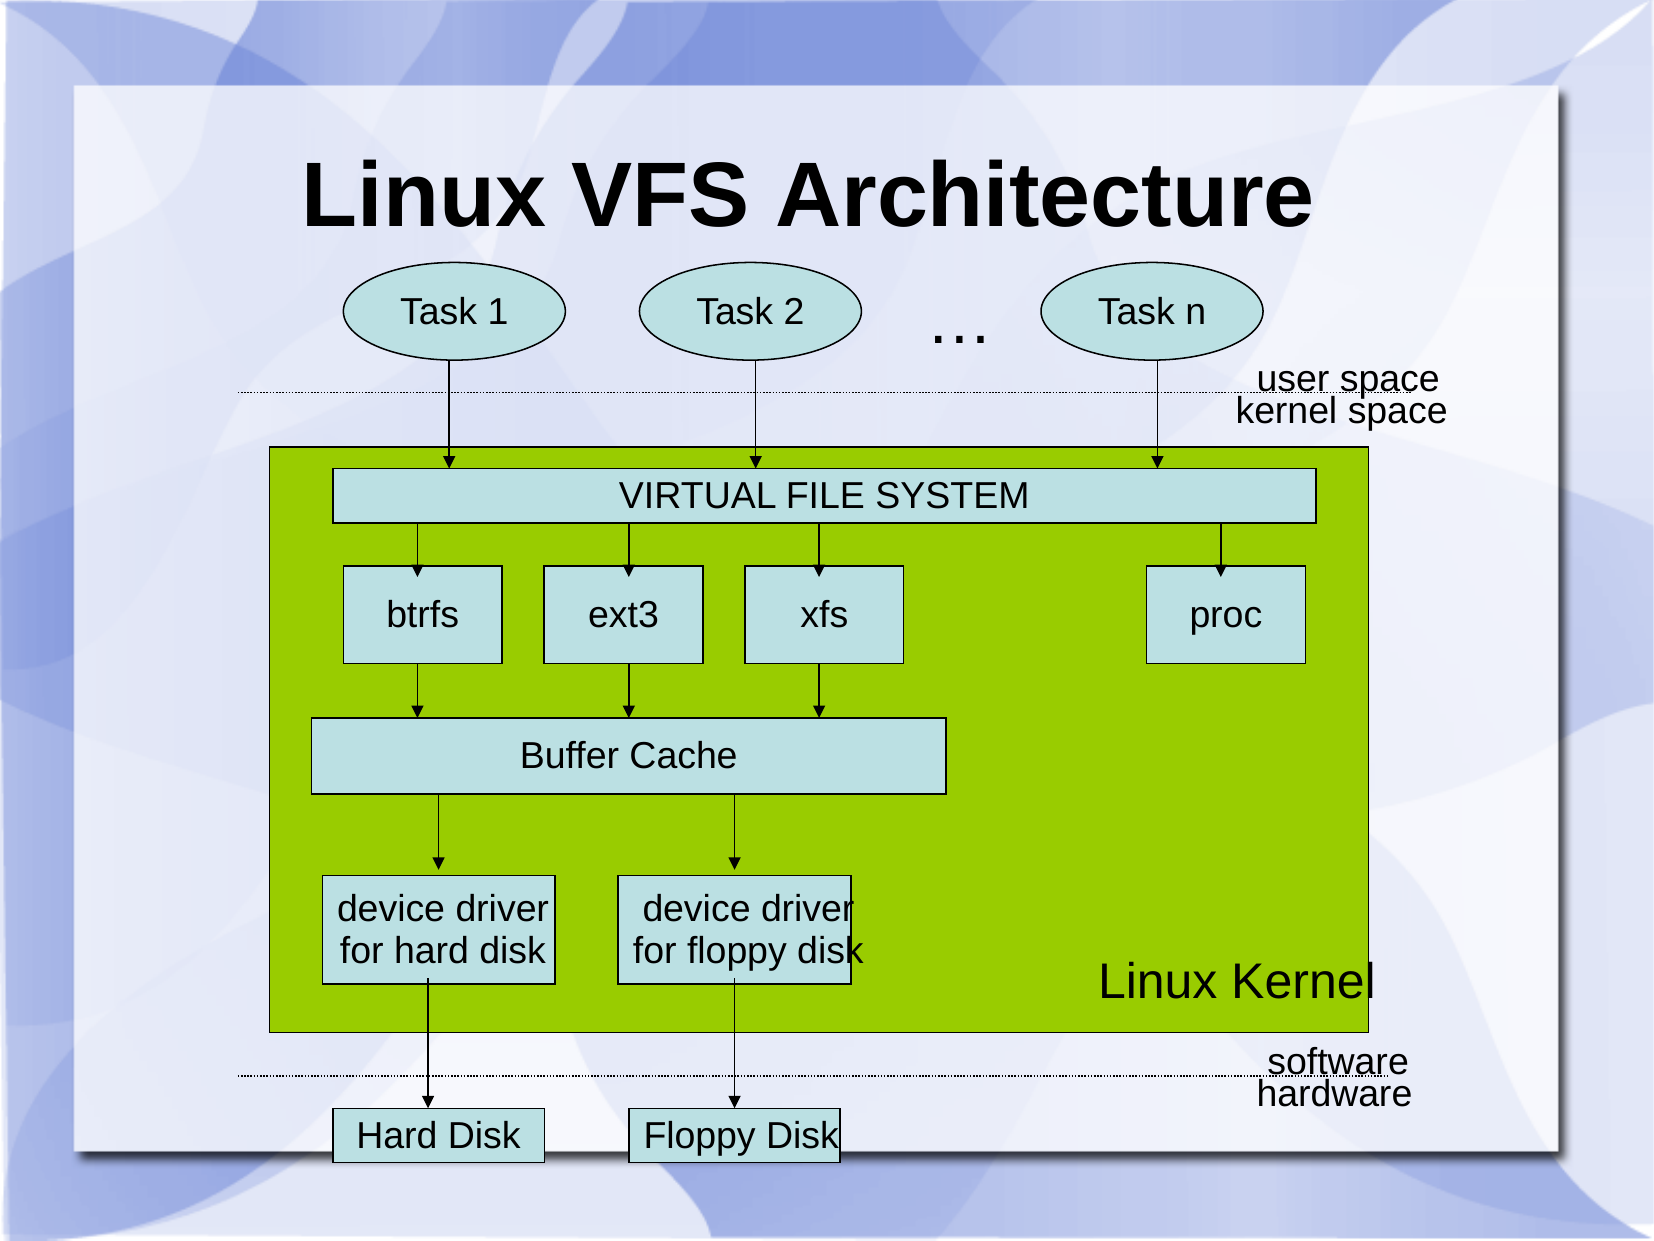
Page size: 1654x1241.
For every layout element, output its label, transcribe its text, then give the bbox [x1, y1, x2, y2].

text_box … [912, 275, 1009, 366]
text_box VIRTUAL FILE SYSTEM [332, 468, 1316, 523]
text_box software [1252, 1032, 1424, 1064]
title Linux VFS Architecture [82, 90, 1536, 298]
text_box Task n [1041, 262, 1264, 361]
text_box [450, 446, 755, 468]
text_box [418, 523, 628, 717]
text_box proc [1146, 566, 1306, 664]
text_box ext3 [544, 566, 703, 664]
text_box hardware [1241, 1064, 1428, 1123]
text_box Hard Disk [332, 1108, 545, 1163]
text_box [756, 446, 1157, 468]
text_box kernel space [1220, 381, 1463, 440]
text_box Task 2 [639, 262, 862, 361]
text_box user space [1241, 349, 1455, 381]
text_box btrfs [343, 566, 502, 664]
text_box Linux Kernel [1083, 945, 1391, 1017]
picture [0, 0, 1654, 1241]
text_box Floppy Disk [628, 1108, 841, 1163]
text_box xfs [745, 566, 904, 664]
text_box [269, 446, 1369, 1033]
text_box Buffer Cache [311, 717, 946, 794]
text_box device driver for floppy disk [618, 875, 851, 985]
text_box Task 1 [343, 262, 566, 361]
text_box [630, 523, 818, 717]
text_box device driver for hard disk [322, 875, 555, 985]
